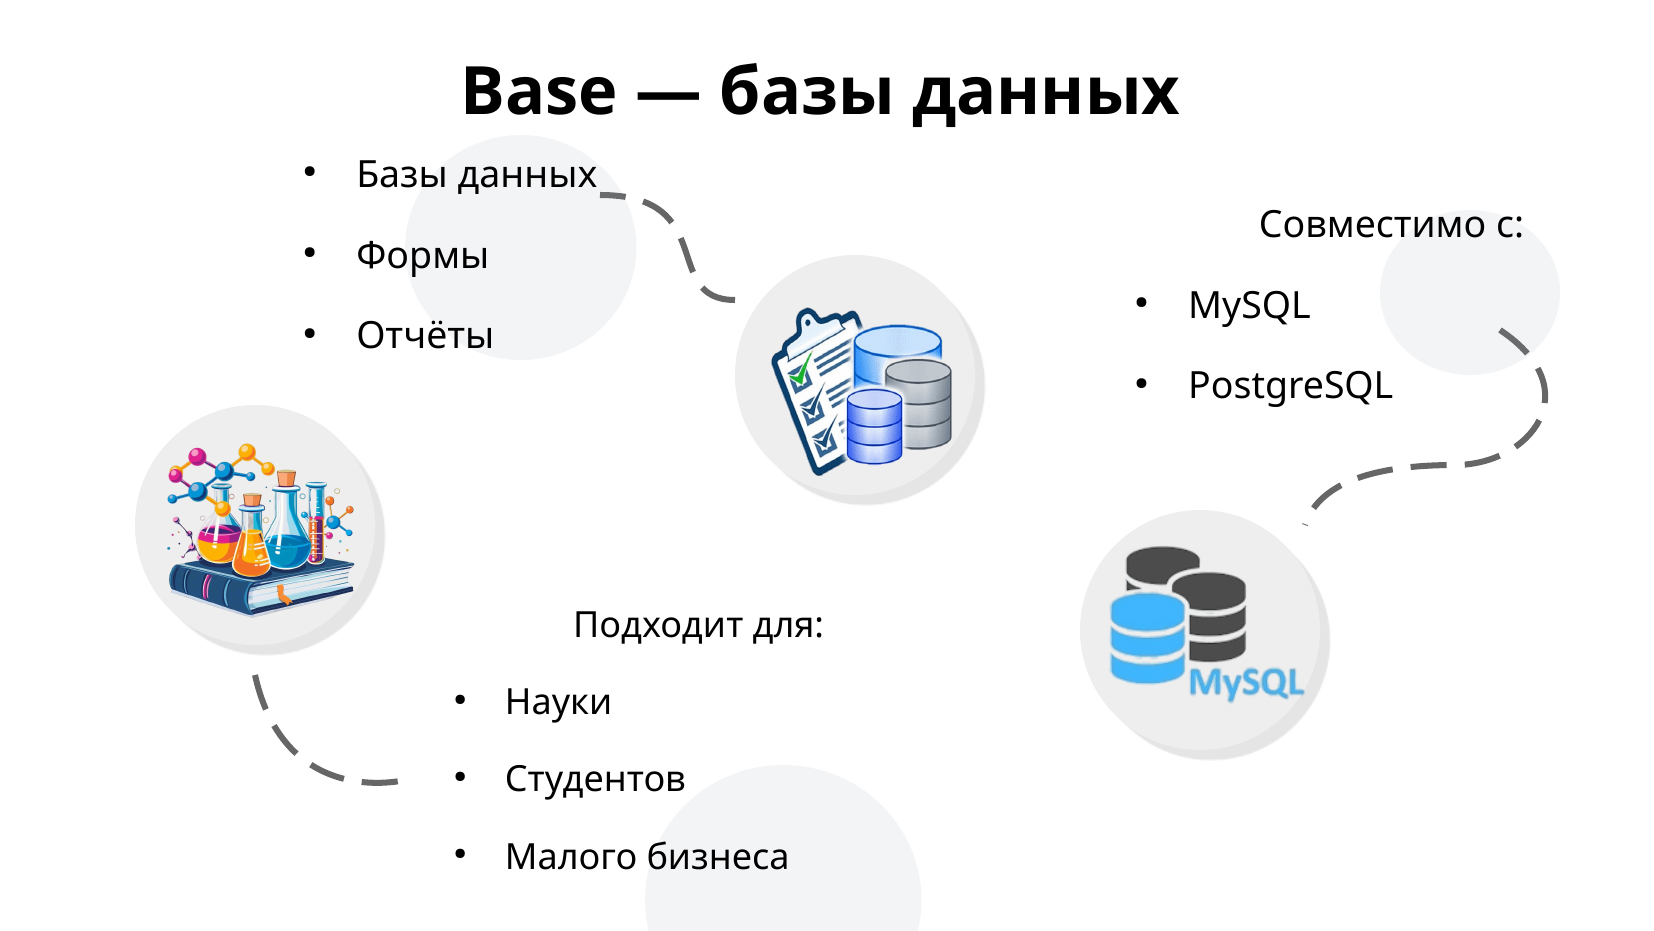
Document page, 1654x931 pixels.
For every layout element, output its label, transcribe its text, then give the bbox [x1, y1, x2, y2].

list Базы данных Формы Отчёты [285, 147, 623, 367]
picture [726, 299, 1017, 478]
list Совместимо с: MySQL PostgreSQL [1117, 197, 1573, 417]
list Подходит для: Науки Студентов Малого бизнеса [437, 598, 999, 880]
title Base — базы данных [76, 0, 1565, 178]
picture [164, 433, 355, 624]
picture [968, 540, 1444, 707]
